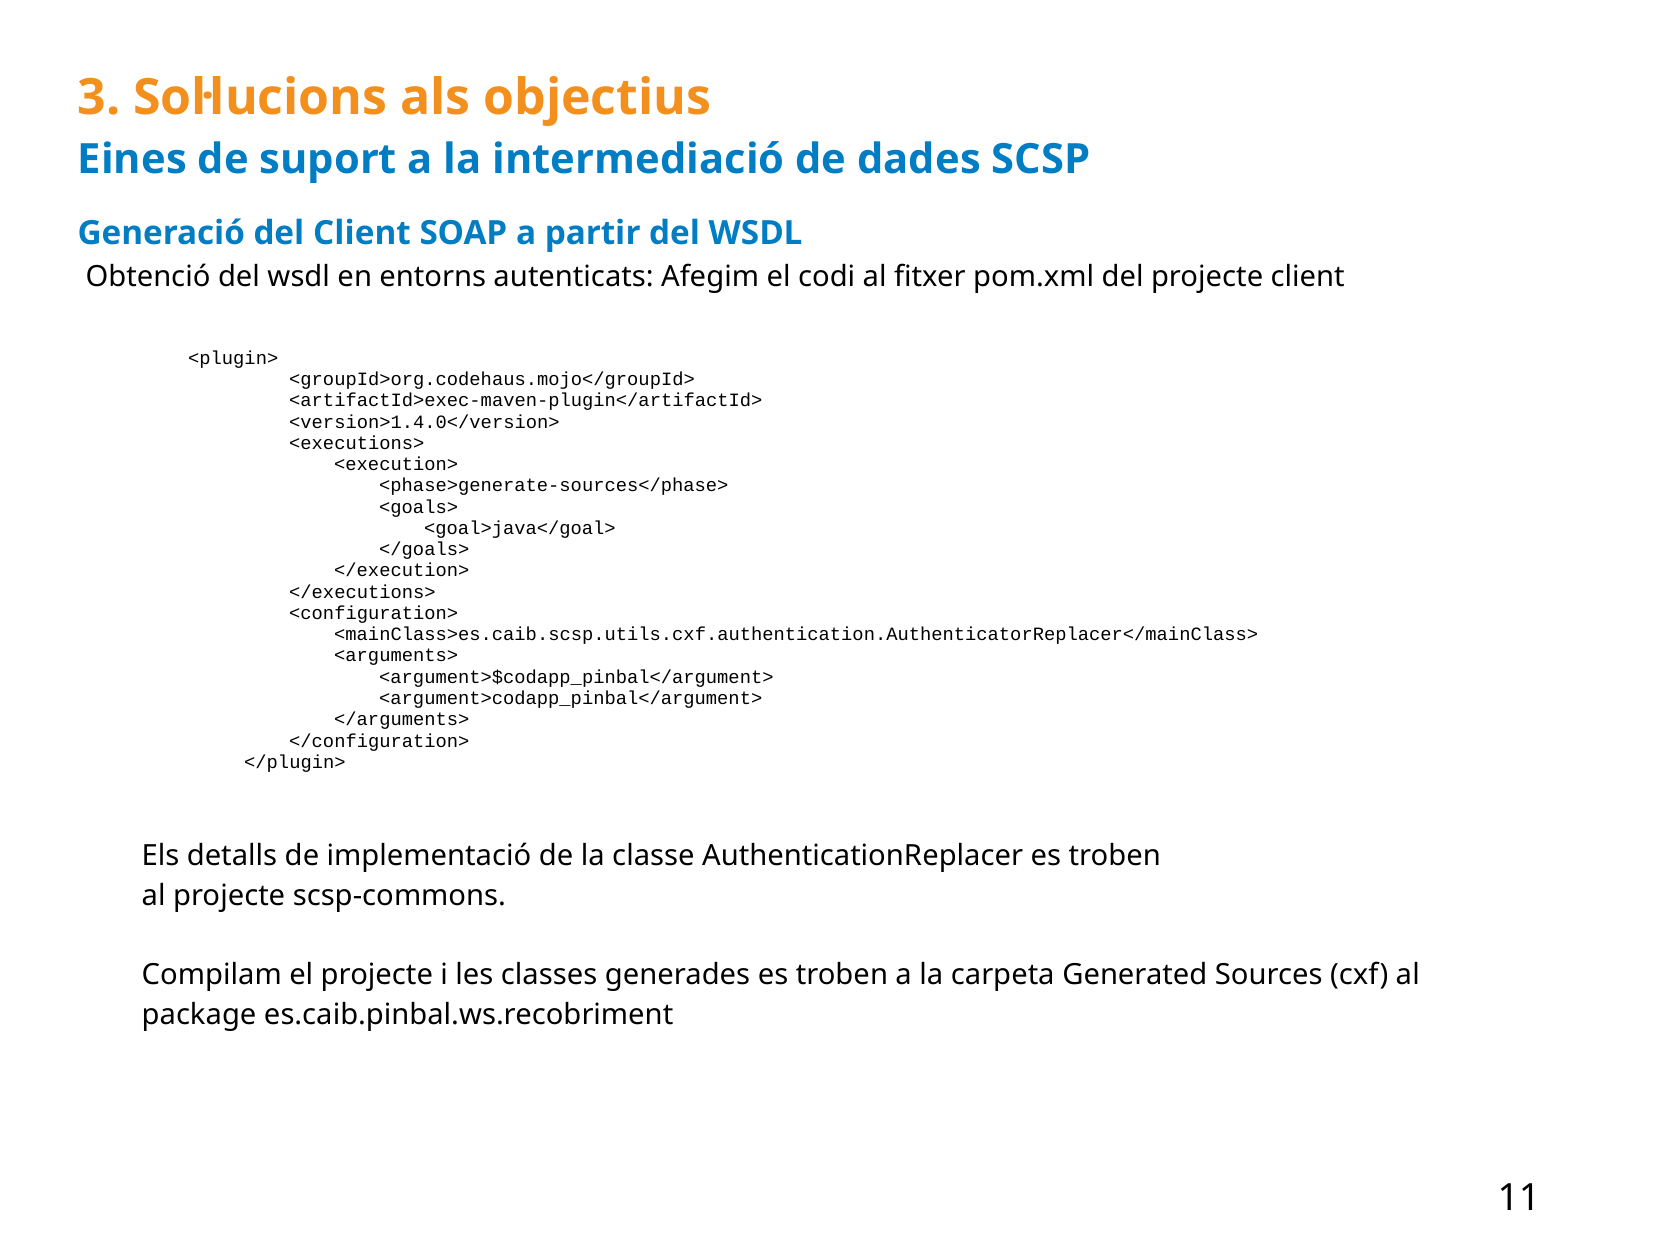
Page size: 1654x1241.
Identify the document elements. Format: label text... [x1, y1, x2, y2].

text_box Obtenció del wsdl en entorns autenticats: Afegim el codi al fitxer pom.xml del projecte client [70, 248, 1504, 1134]
text_box <número> [1482, 1163, 1654, 1229]
text_box Els detalls de implementació de la classe AuthenticationReplacer es troben al projecte scsp-commons. Compilam el projecte i les classes generades es troben a la carpeta Generated Sources (cxf) al package es.caib.pinbal.ws.recobriment [126, 826, 1524, 1057]
text_box 3. Sol·lucions als objectius Eines de suport a la intermediació de dades SCSP Generació del Client SOAP a partir del WSDL [63, 53, 1535, 148]
text_box <plugin> <groupId>org.codehaus.mojo</groupId> <artifactId>exec-maven-plugin</artifactId> <version>1.4.0</version> <executions> <execution> <phase>generate-sources</phase> <goals> <goal>java</goal> </goals> </execution> </executions> <configuration> <mainClass>es.caib.scsp.utils.cxf.authentication.AuthenticatorReplacer</mainClass> <arguments> <argument>$codapp_pinbal</argument> <argument>codapp_pinbal</argument> </arguments> </configuration> </plugin> [94, 341, 1571, 782]
